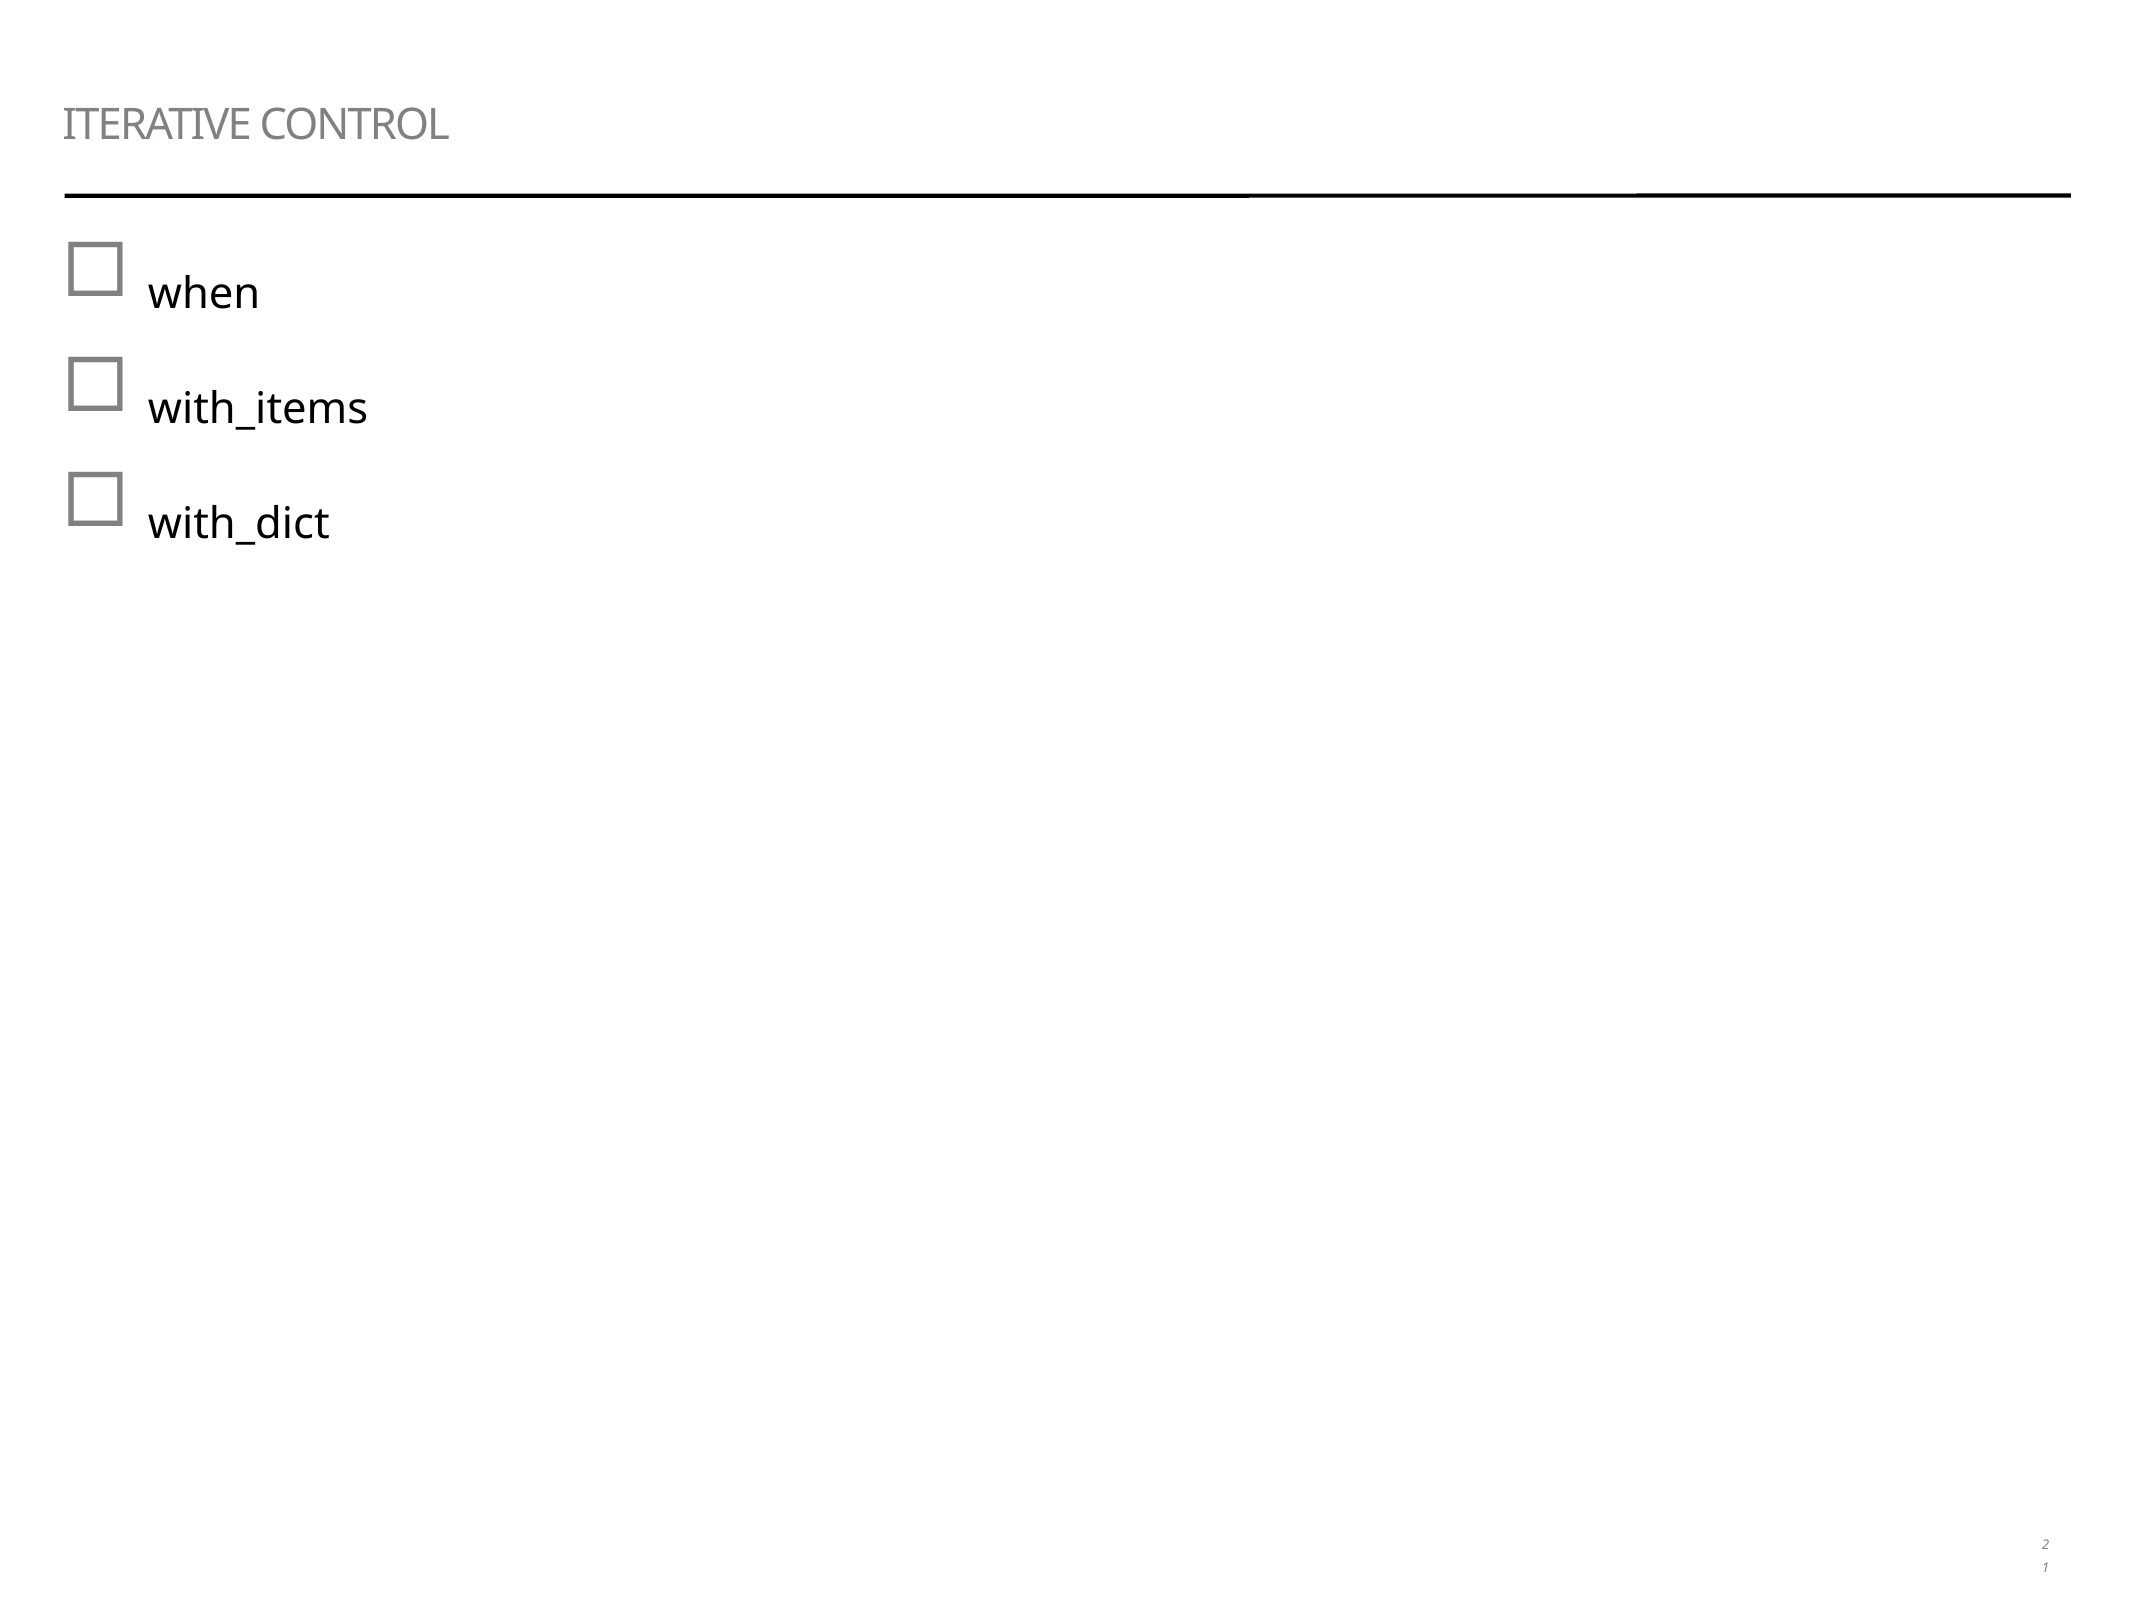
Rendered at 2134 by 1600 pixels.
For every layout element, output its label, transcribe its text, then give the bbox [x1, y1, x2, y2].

slide_number <number> [2026, 1518, 2071, 1567]
title ITERATIVE CONTROL [62, 50, 2071, 169]
list when with_items with_dict [62, 233, 2071, 1486]
